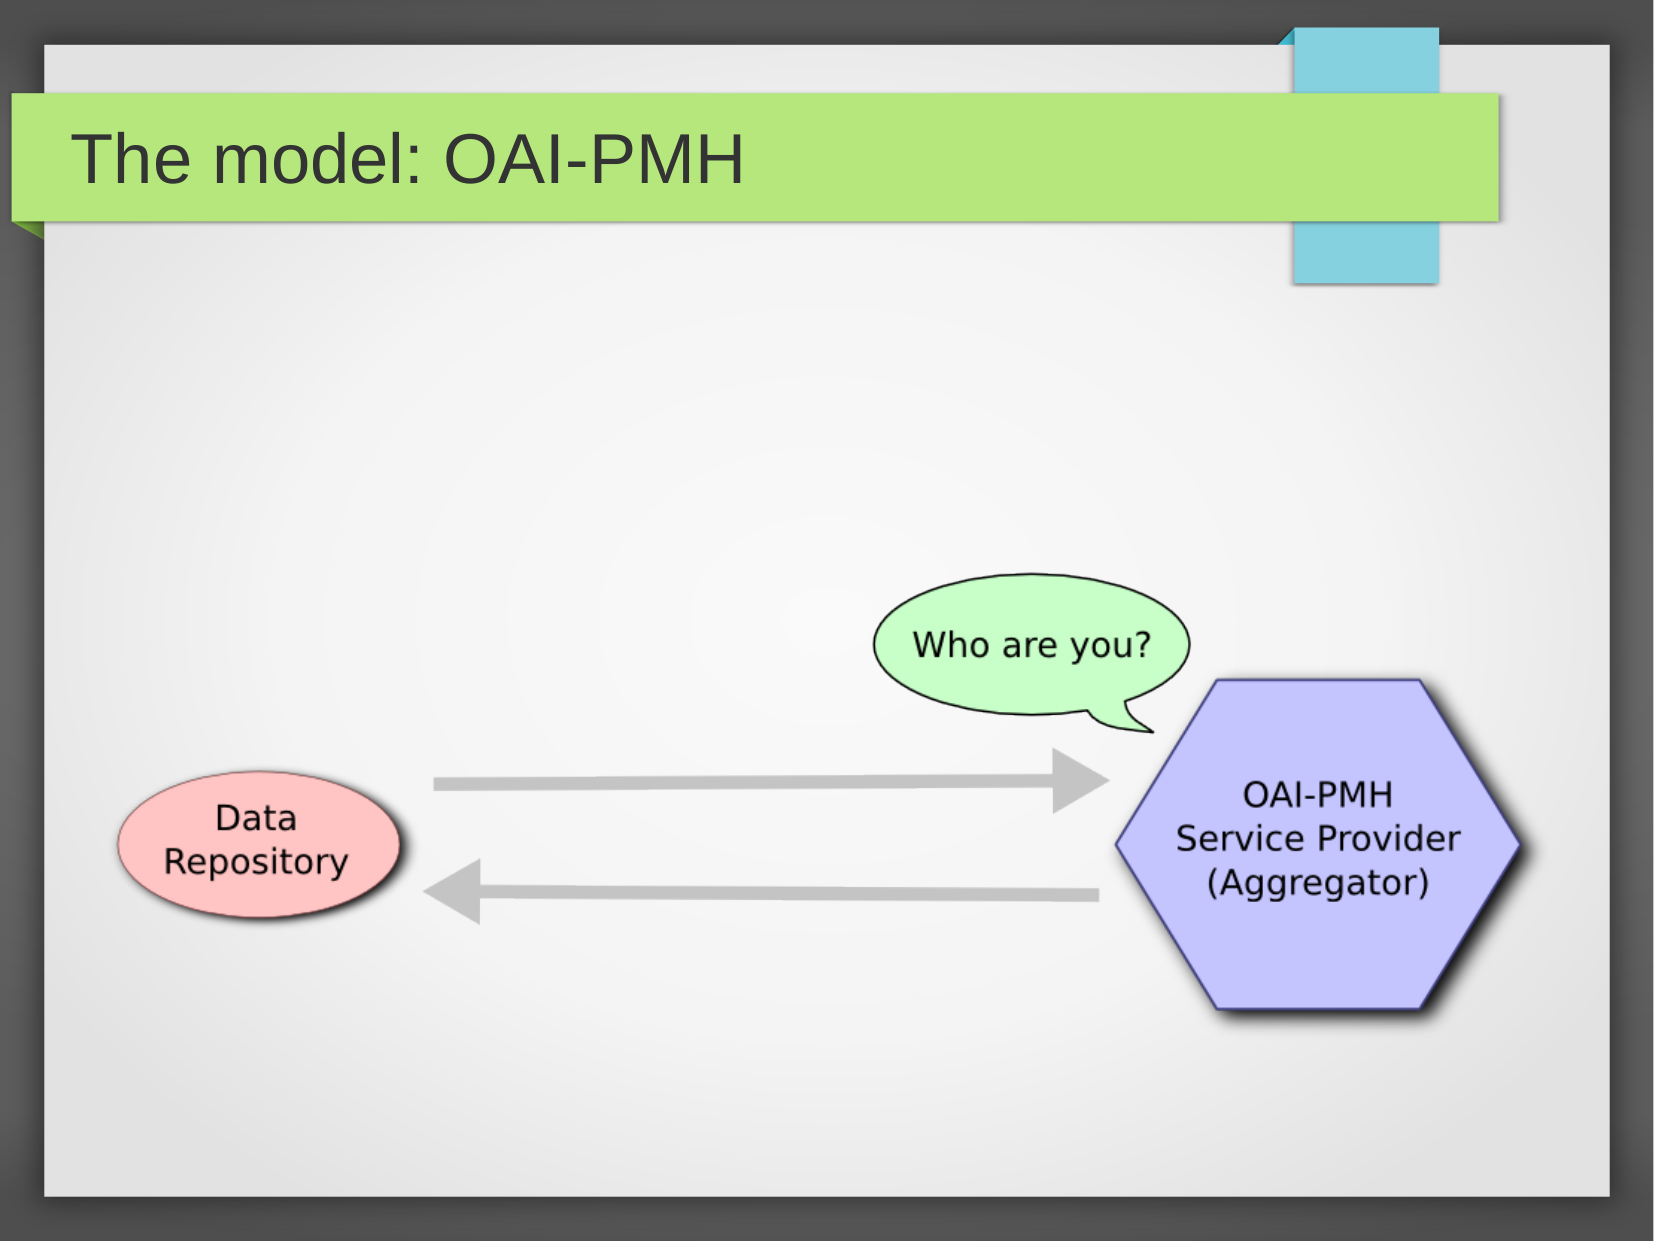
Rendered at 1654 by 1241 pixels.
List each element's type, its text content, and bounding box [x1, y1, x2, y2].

picture [0, 0, 1654, 1241]
title The model: OAI-PMH [70, 106, 1229, 213]
